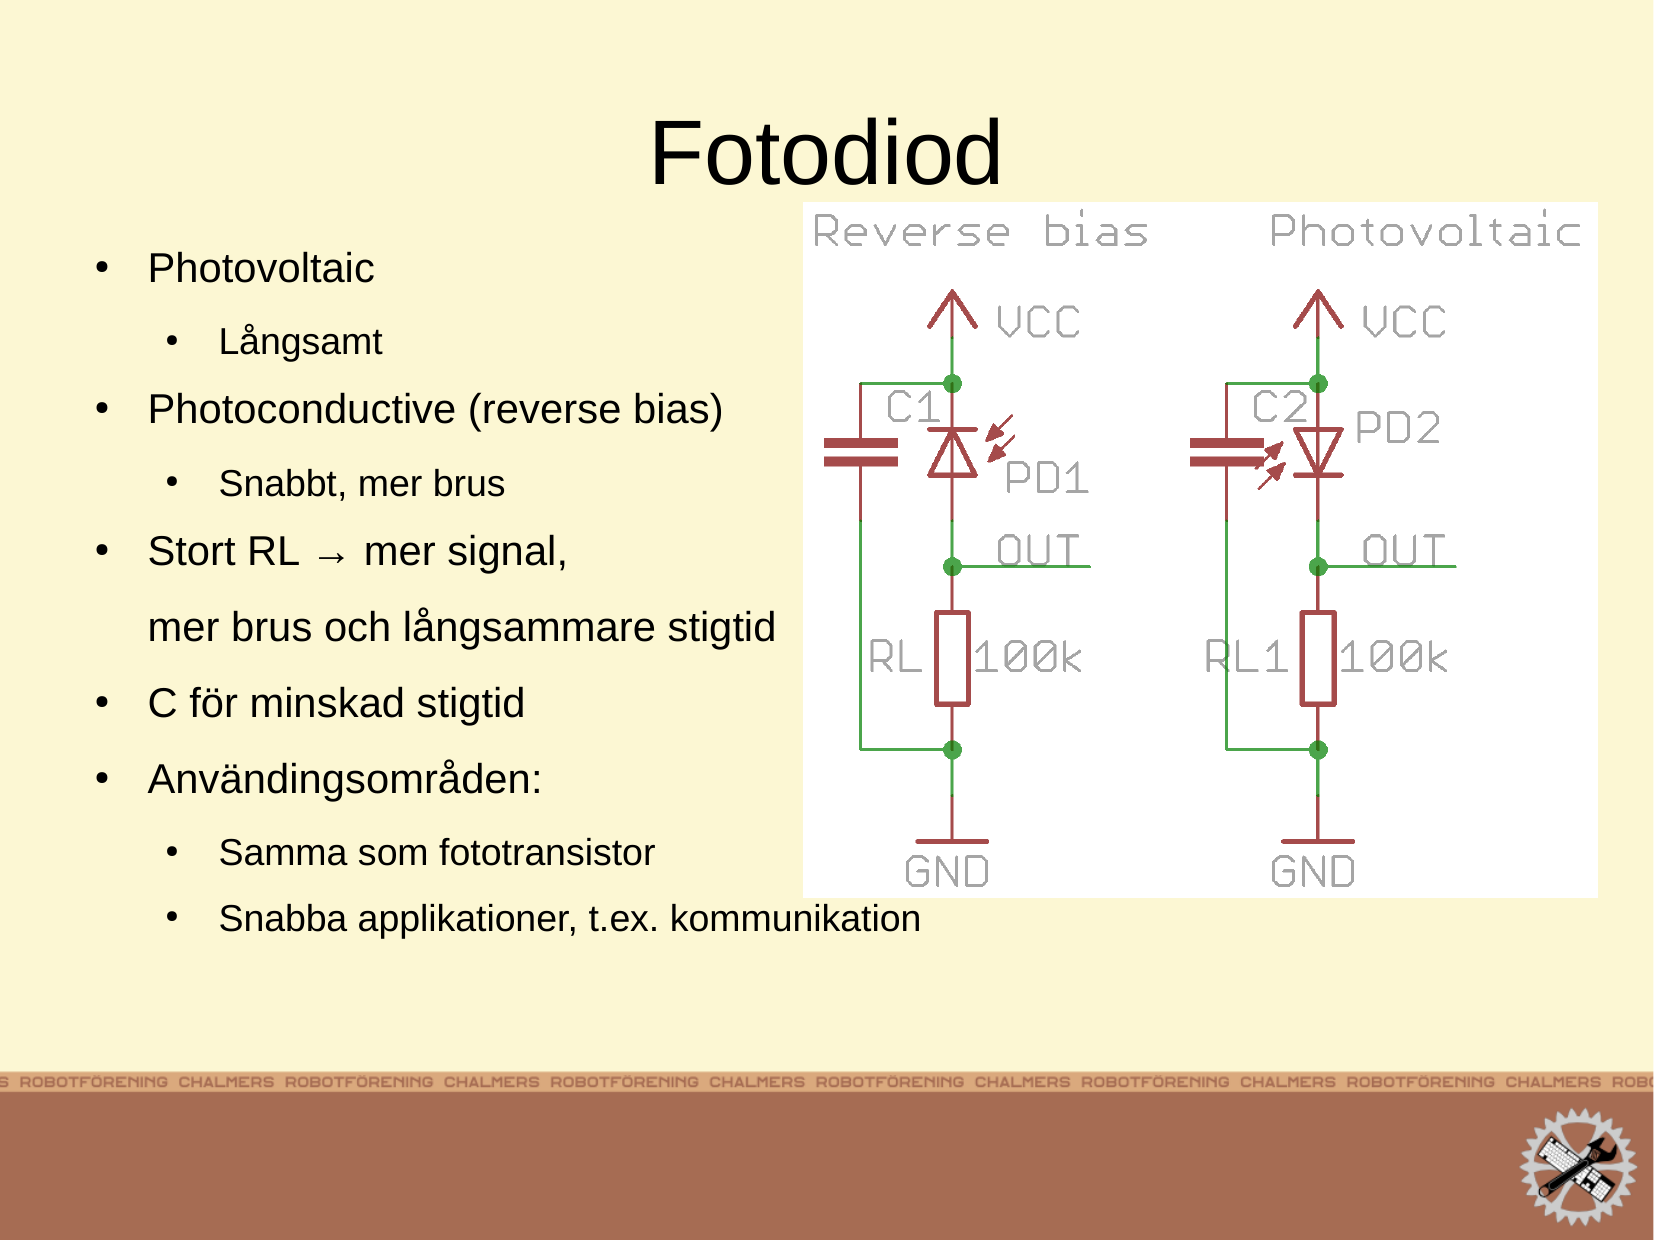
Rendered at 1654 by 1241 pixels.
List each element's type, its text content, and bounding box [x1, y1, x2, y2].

title Fotodiod [82, 49, 1571, 244]
picture [0, 0, 1654, 1240]
list Photovoltaic Långsamt Photoconductive (reverse bias) Snabbt, mer brus Stort RL → mer signal, mer brus och långsammare stigtid C för minskad stigtid Användingsområden: Samma som fototransistor Snabba applikationer, t.ex. kommunikation [76, 244, 1565, 1063]
